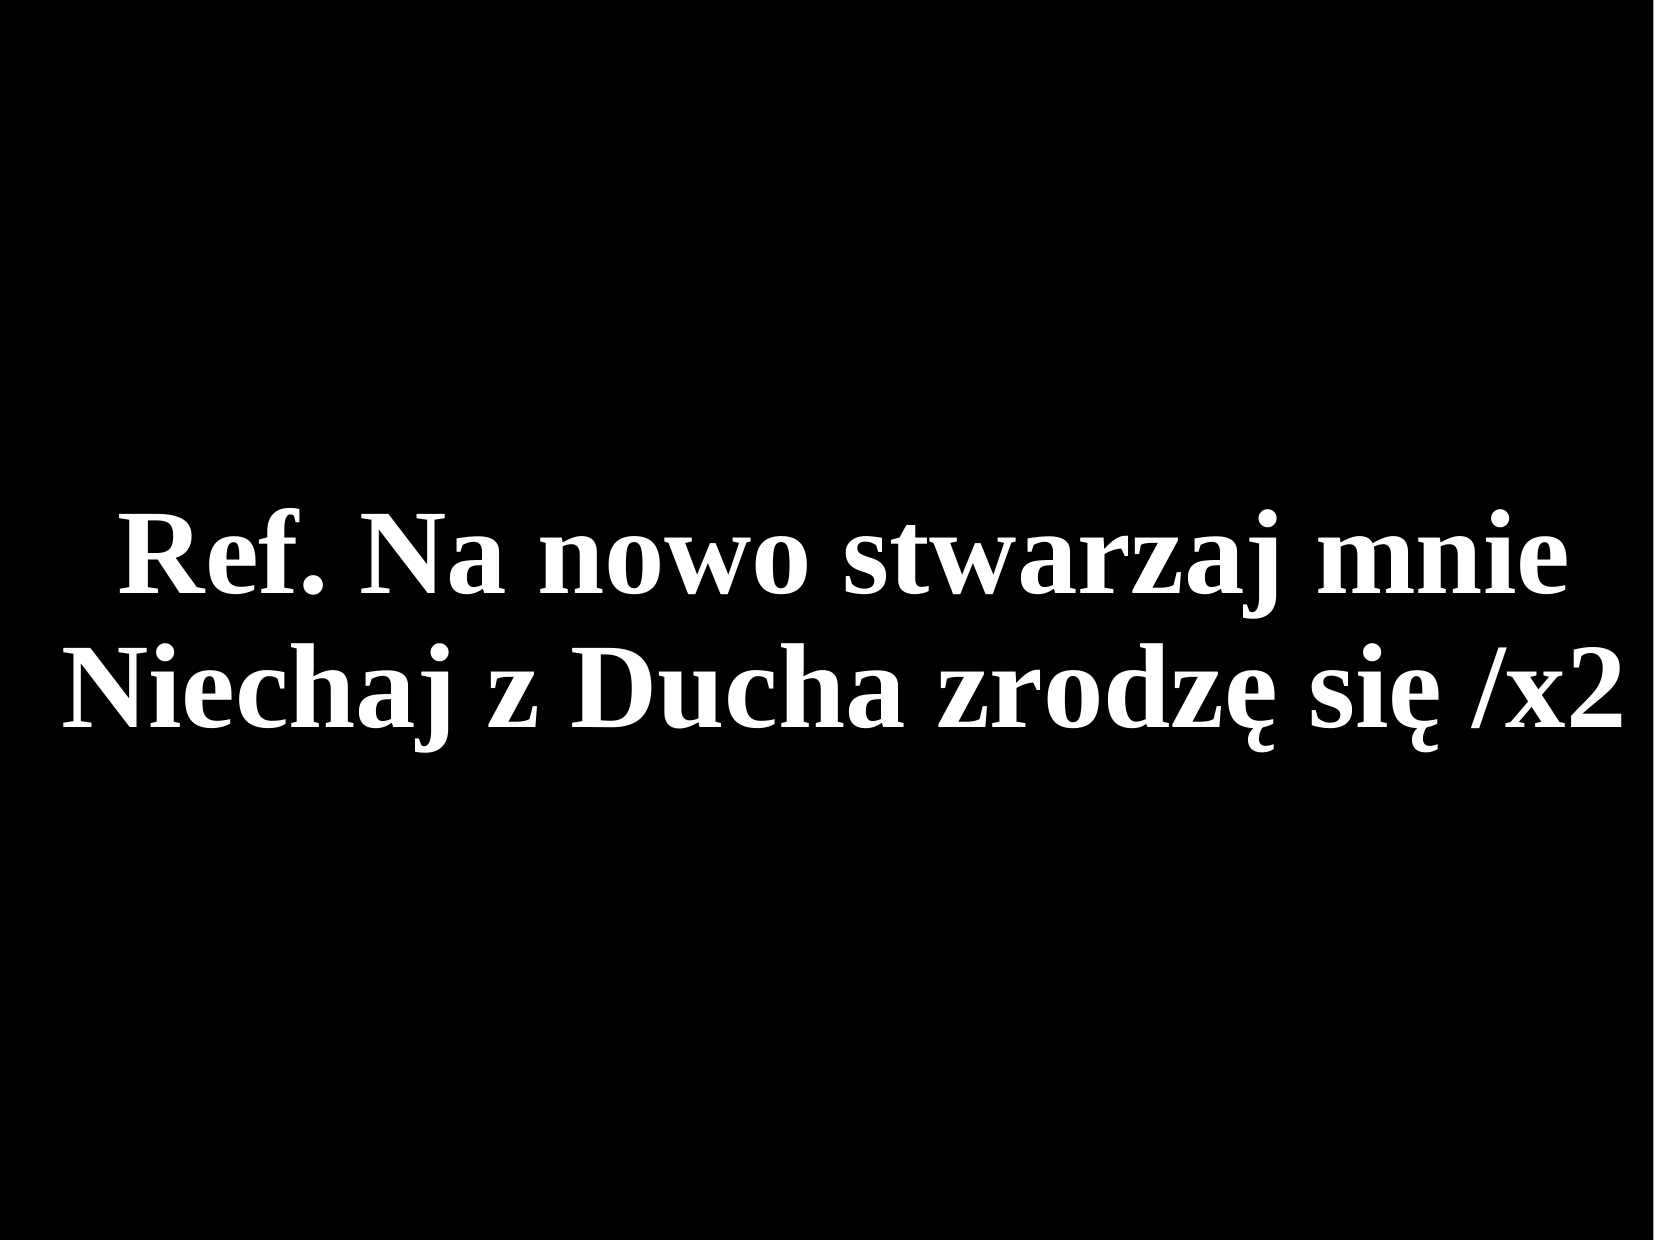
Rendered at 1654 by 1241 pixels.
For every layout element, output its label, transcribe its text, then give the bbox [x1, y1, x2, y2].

subtitle Ref. Na nowo stwarzaj mnie Niechaj z Ducha zrodzę się /x2 [0, 0, 1654, 1241]
